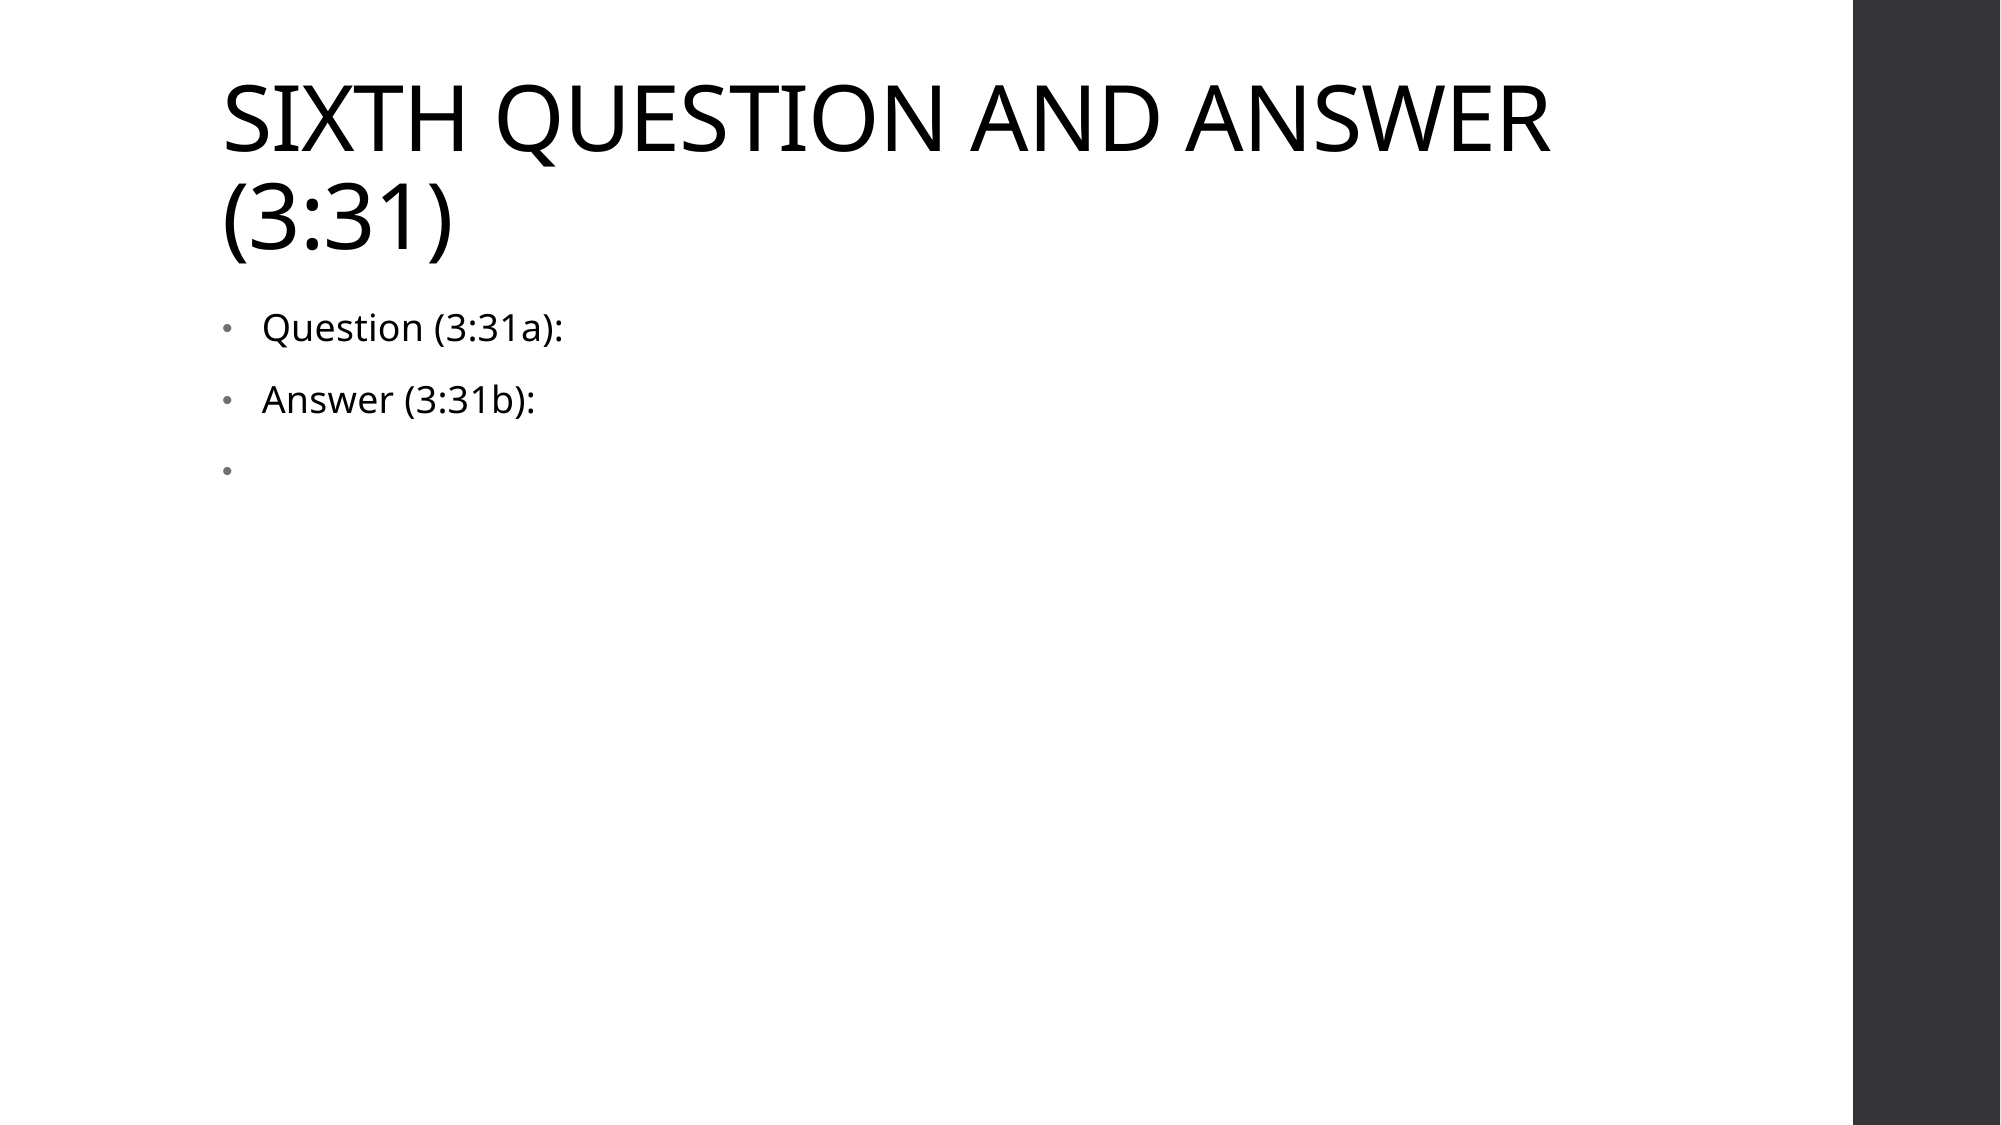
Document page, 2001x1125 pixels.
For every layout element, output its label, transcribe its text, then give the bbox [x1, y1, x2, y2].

title SIXTH QUESTION AND ANSWER (3:31) [206, 60, 1797, 278]
list Question (3:31a): Answer (3:31b): [206, 299, 1617, 1014]
